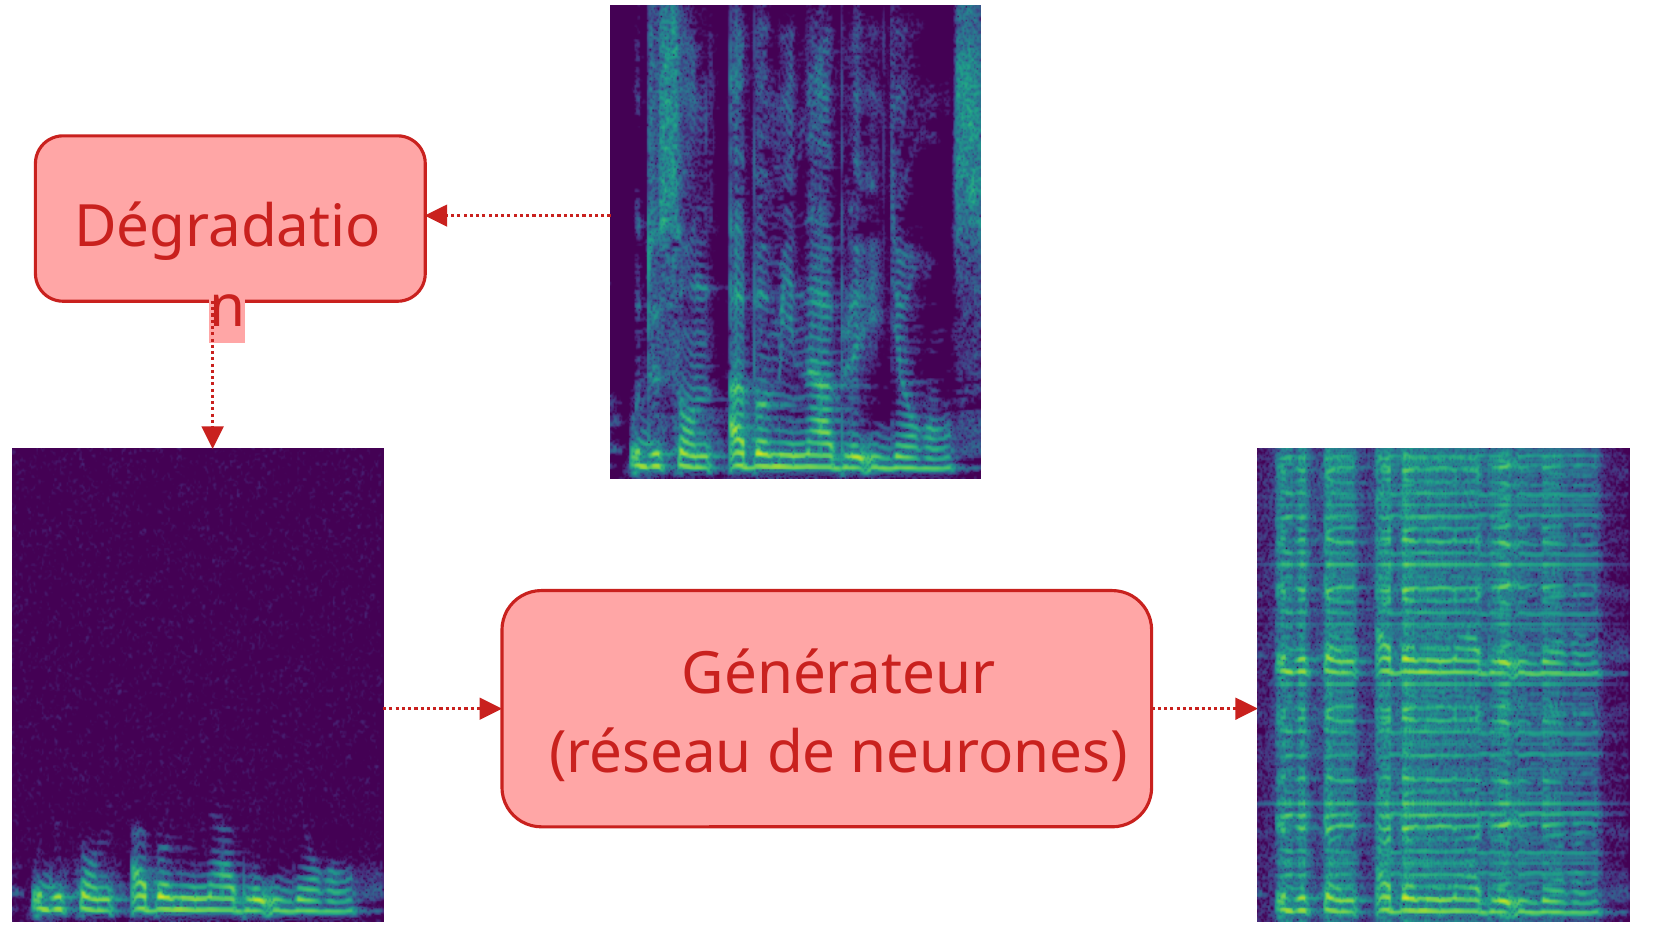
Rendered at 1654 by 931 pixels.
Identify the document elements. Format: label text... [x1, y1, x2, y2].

picture [610, 5, 981, 479]
text_box Générateur (réseau de neurones) [531, 623, 1146, 849]
picture [12, 448, 384, 922]
text_box Dégradation [47, 177, 408, 266]
text_box [35, 135, 426, 302]
picture [1257, 448, 1630, 922]
text_box [501, 590, 1152, 826]
